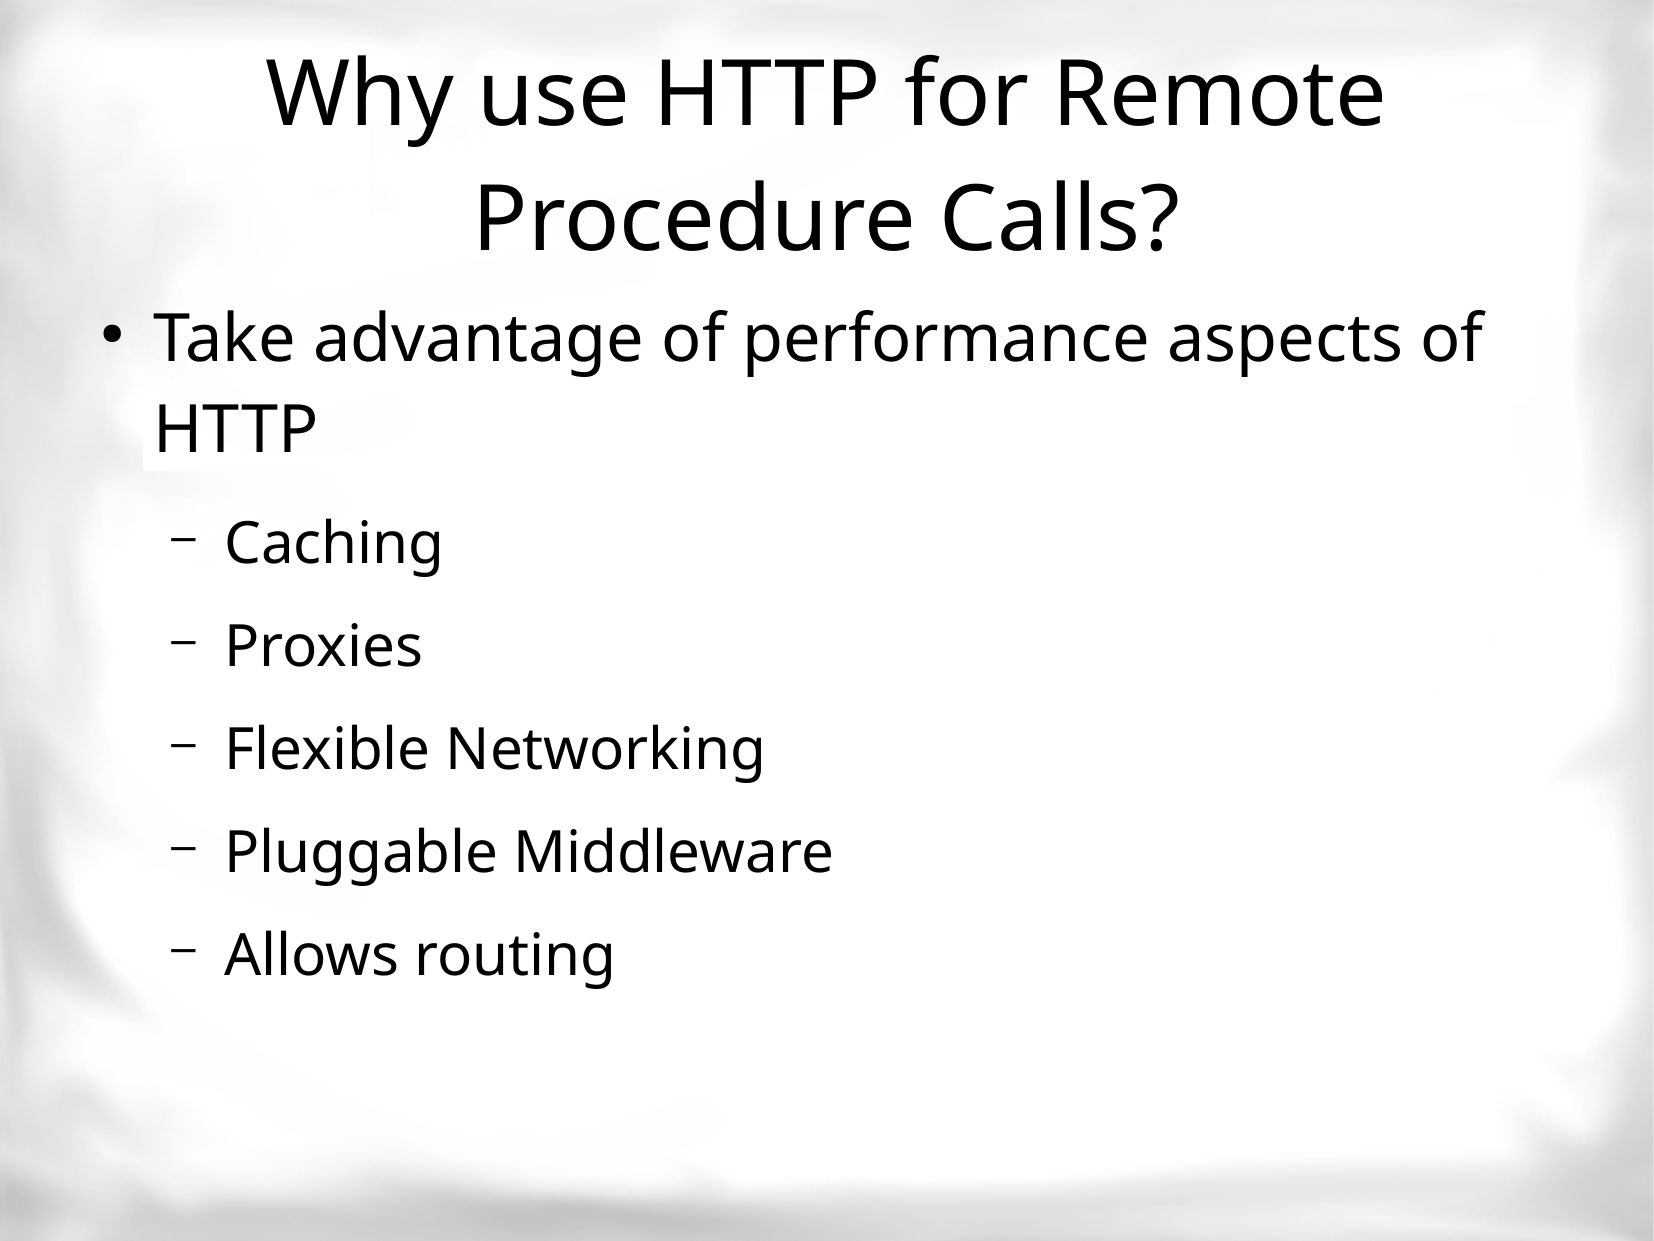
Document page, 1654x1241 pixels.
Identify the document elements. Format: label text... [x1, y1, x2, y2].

title Why use HTTP for Remote Procedure Calls? [82, 49, 1571, 257]
list Take advantage of performance aspects of HTTP Caching Proxies Flexible Networking Pluggable Middleware Allows routing [82, 290, 1571, 1010]
picture [0, 0, 1654, 1241]
